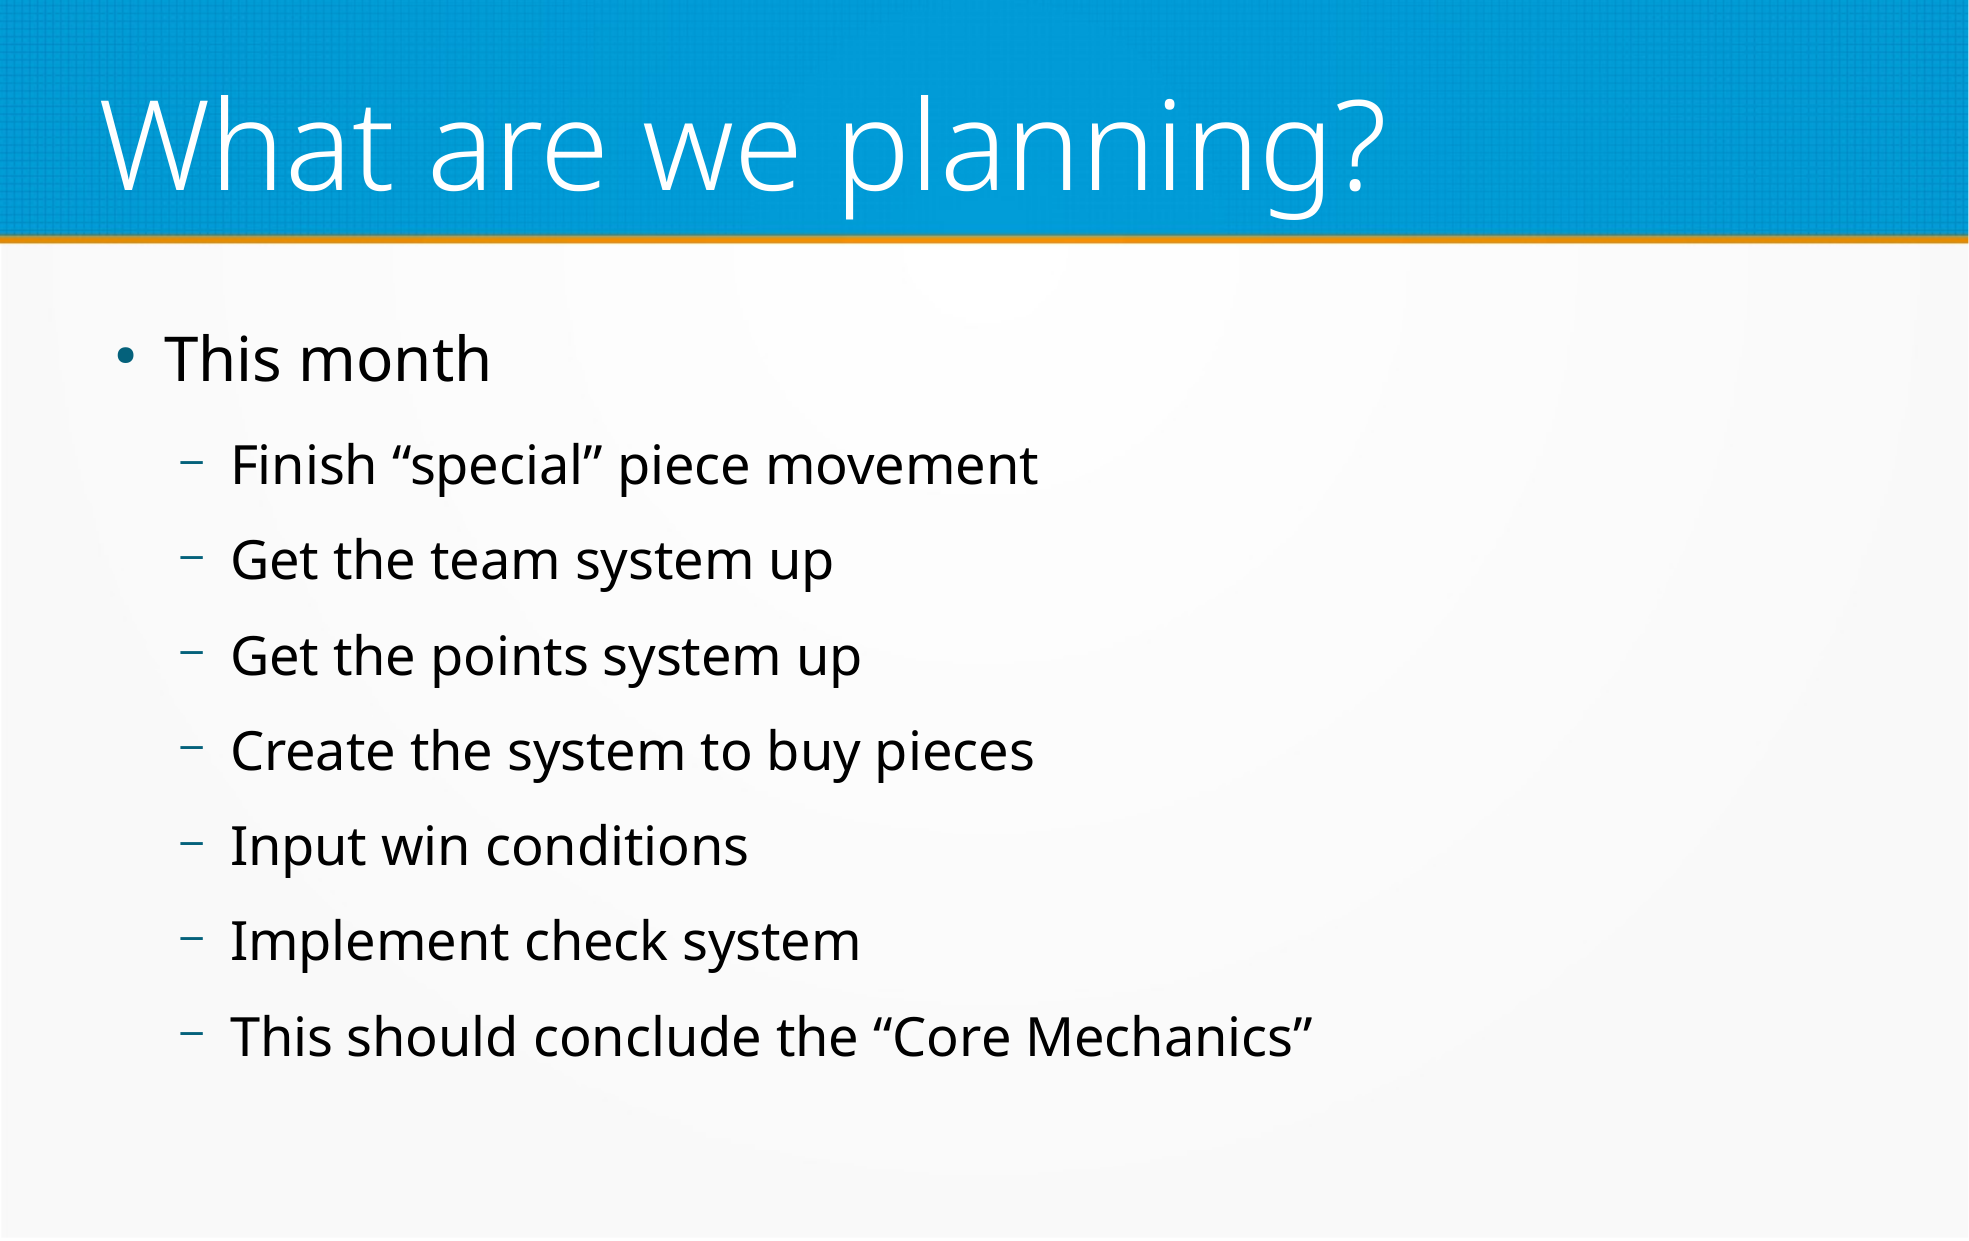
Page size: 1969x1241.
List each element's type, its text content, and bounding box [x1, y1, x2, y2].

picture [0, 233, 1969, 1241]
list This month Finish “special” piece movement Get the team system up Get the points system up Create the system to buy pieces Input win conditions Implement check system This should conclude the “Core Mechanics” [98, 315, 1861, 1081]
title What are we planning? [98, 19, 1870, 227]
